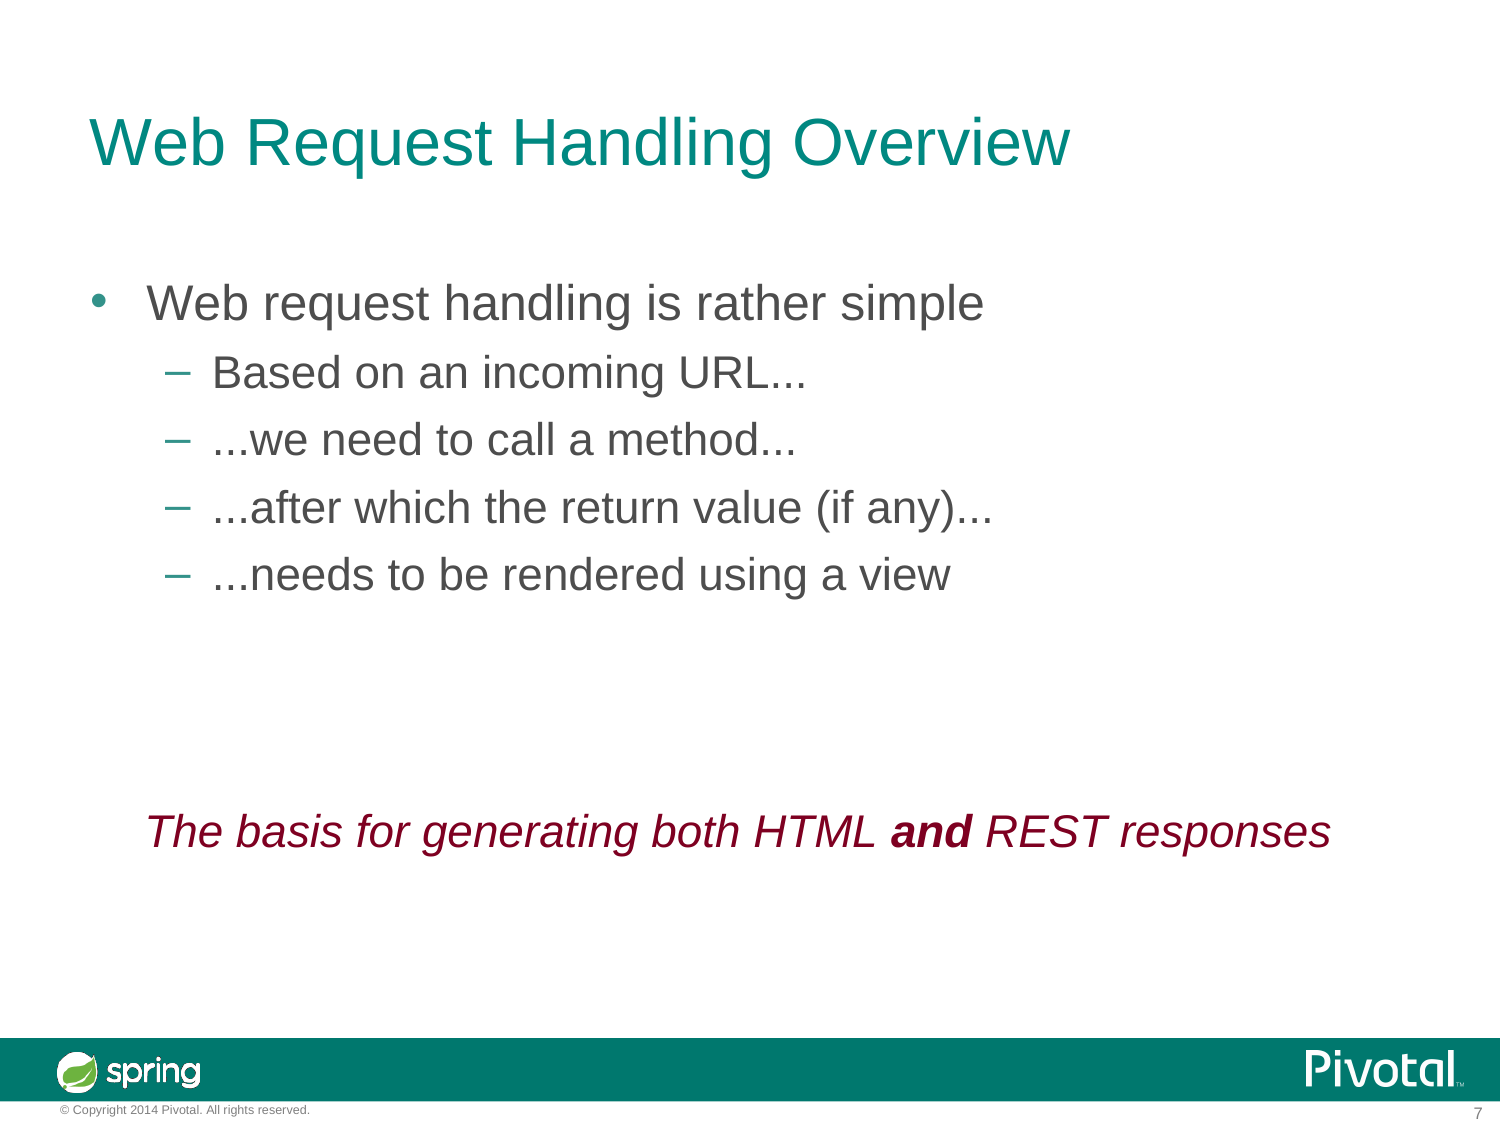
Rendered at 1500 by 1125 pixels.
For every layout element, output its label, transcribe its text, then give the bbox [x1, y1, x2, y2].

picture [32, 1041, 210, 1103]
text_box The basis for generating both HTML and REST responses [129, 794, 1359, 864]
picture [1306, 1050, 1464, 1087]
title Web Request Handling Overview [75, 44, 1426, 233]
list Web request handling is rather simple Based on an incoming URL... ...we need to call a method... ...after which the return value (if any)... ...needs to be rendered using a view [75, 262, 1426, 1005]
